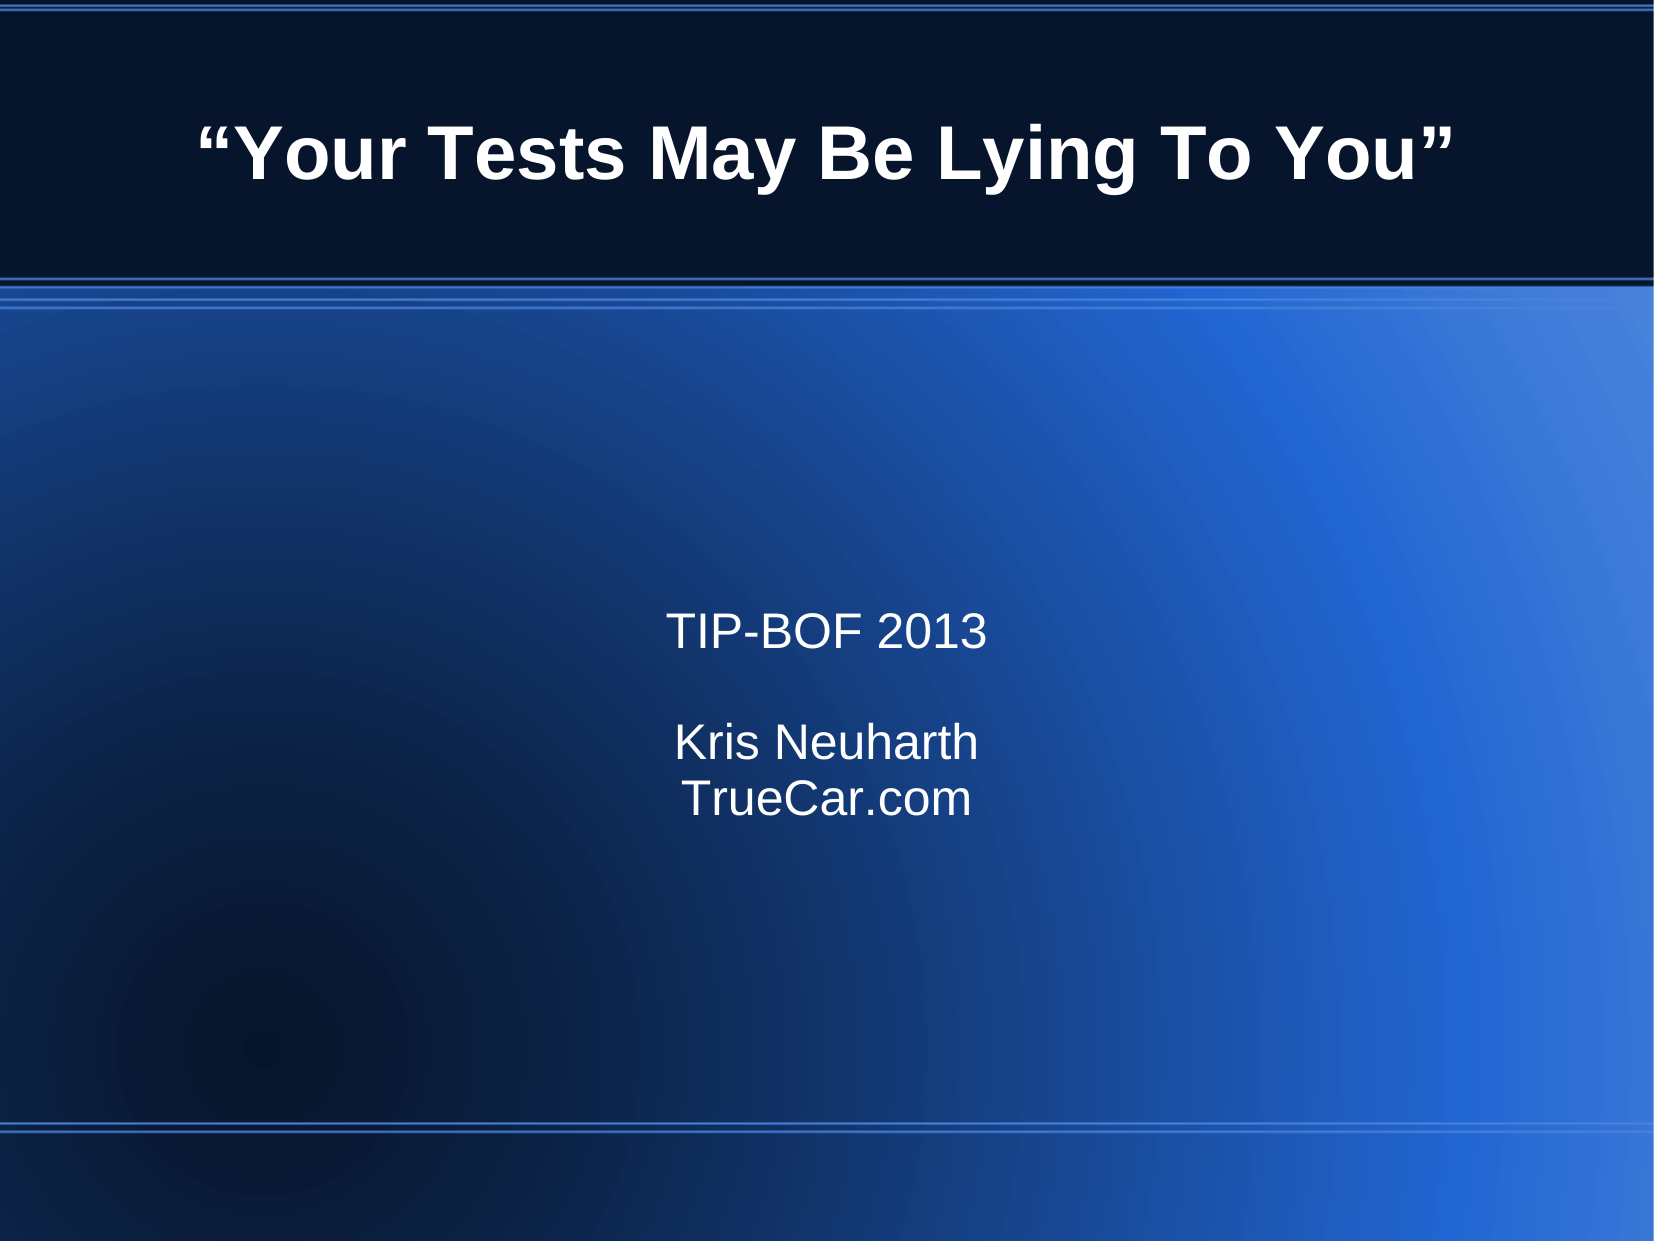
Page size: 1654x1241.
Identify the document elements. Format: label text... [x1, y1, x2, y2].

subtitle TIP-BOF 2013 Kris Neuharth TrueCar.com [82, 355, 1571, 1075]
picture [0, 0, 1654, 1241]
title “Your Tests May Be Lying To You” [82, 49, 1571, 257]
